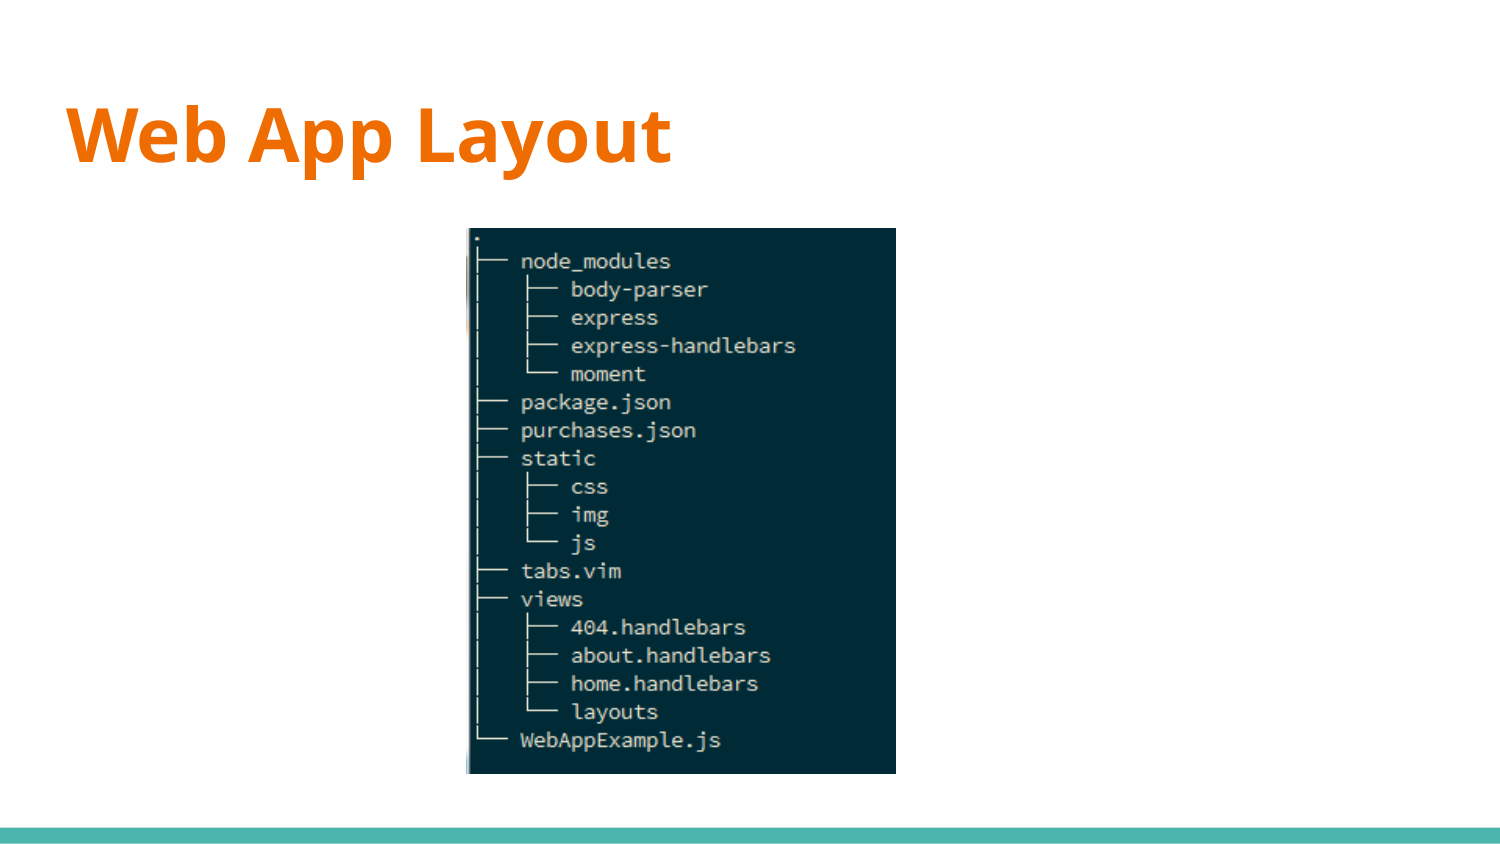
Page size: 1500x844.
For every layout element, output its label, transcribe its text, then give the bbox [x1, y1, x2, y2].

picture [571, 483, 608, 493]
picture [698, 647, 708, 662]
picture [672, 286, 695, 296]
picture [584, 455, 595, 465]
picture [598, 708, 633, 723]
picture [748, 652, 758, 662]
picture [698, 732, 705, 752]
picture [621, 314, 658, 324]
picture [621, 342, 658, 353]
picture [571, 314, 620, 329]
picture [571, 621, 608, 634]
picture [646, 258, 670, 268]
picture [522, 394, 608, 414]
picture [673, 619, 683, 634]
picture [572, 281, 620, 301]
picture [773, 342, 783, 353]
picture [609, 567, 622, 578]
picture [623, 394, 630, 414]
picture [466, 228, 470, 774]
picture [723, 680, 745, 691]
picture [573, 450, 580, 465]
picture [477, 247, 508, 385]
picture [686, 675, 695, 691]
picture [785, 342, 795, 353]
picture [635, 705, 645, 719]
picture [635, 286, 670, 301]
picture [735, 624, 745, 634]
picture [724, 337, 733, 353]
picture [572, 647, 633, 662]
picture [534, 452, 545, 465]
picture [522, 455, 533, 465]
picture [698, 286, 708, 296]
picture [527, 613, 558, 711]
picture [559, 452, 570, 465]
picture [647, 647, 695, 662]
picture [572, 675, 620, 691]
picture [477, 557, 508, 723]
picture [546, 596, 583, 606]
picture [760, 652, 770, 662]
picture [647, 708, 658, 719]
picture [521, 732, 595, 752]
title Web App Layout [51, 72, 1449, 189]
picture [747, 680, 758, 691]
picture [684, 619, 720, 634]
picture [523, 564, 533, 578]
picture [571, 342, 620, 357]
picture [723, 624, 733, 634]
picture [477, 388, 508, 554]
picture [622, 619, 670, 634]
picture [635, 253, 645, 268]
picture [635, 675, 683, 691]
picture [585, 567, 595, 578]
picture [527, 275, 558, 373]
picture [672, 338, 720, 353]
picture [734, 338, 770, 353]
picture [635, 367, 645, 381]
picture [584, 511, 609, 526]
picture [613, 427, 633, 437]
picture [585, 539, 595, 550]
picture [585, 708, 595, 719]
picture [573, 535, 581, 554]
picture [648, 422, 655, 442]
picture [696, 675, 720, 691]
picture [660, 732, 670, 747]
picture [548, 427, 558, 437]
picture [709, 647, 745, 662]
picture [622, 736, 658, 752]
picture [710, 736, 720, 747]
picture [527, 472, 558, 542]
picture [477, 726, 508, 739]
picture [599, 563, 605, 578]
picture [535, 563, 570, 578]
picture [573, 506, 581, 521]
picture [634, 398, 670, 409]
picture [522, 591, 542, 606]
picture [522, 253, 570, 268]
picture [547, 455, 558, 465]
picture [573, 704, 583, 719]
picture [659, 427, 695, 437]
picture [671, 736, 683, 745]
picture [522, 427, 545, 442]
picture [584, 253, 633, 268]
picture [599, 733, 620, 747]
picture [559, 422, 620, 437]
picture [571, 370, 633, 381]
